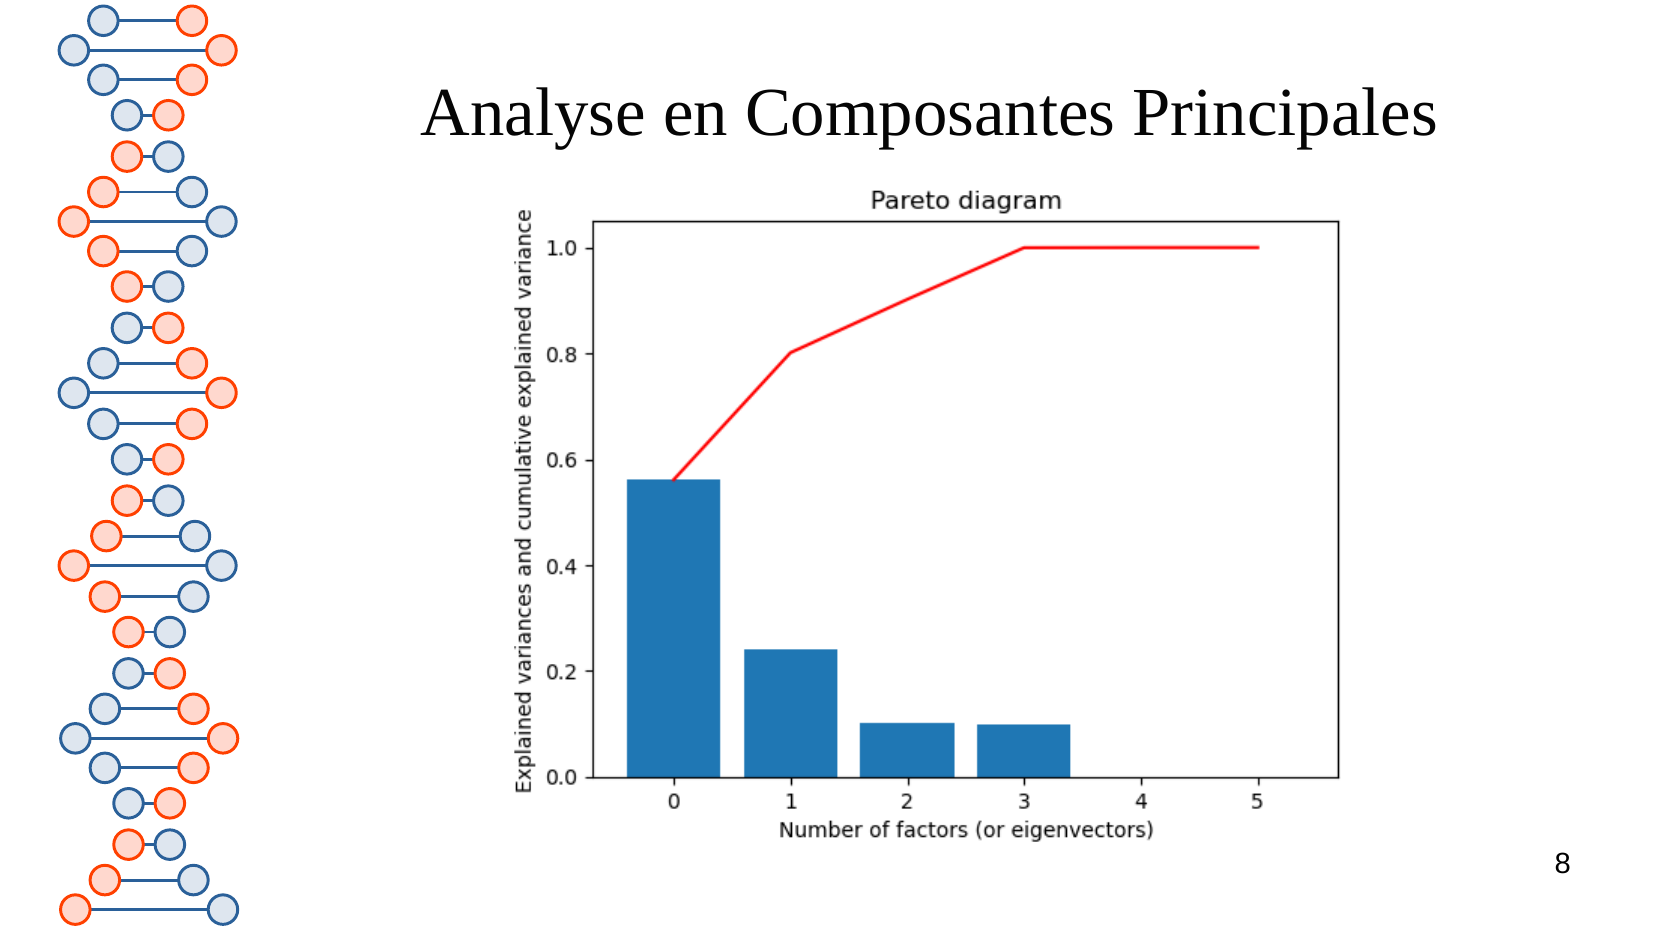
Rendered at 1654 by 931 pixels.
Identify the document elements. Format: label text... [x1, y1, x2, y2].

picture [501, 176, 1353, 857]
title Analyse en Composantes Principales [265, 35, 1595, 189]
